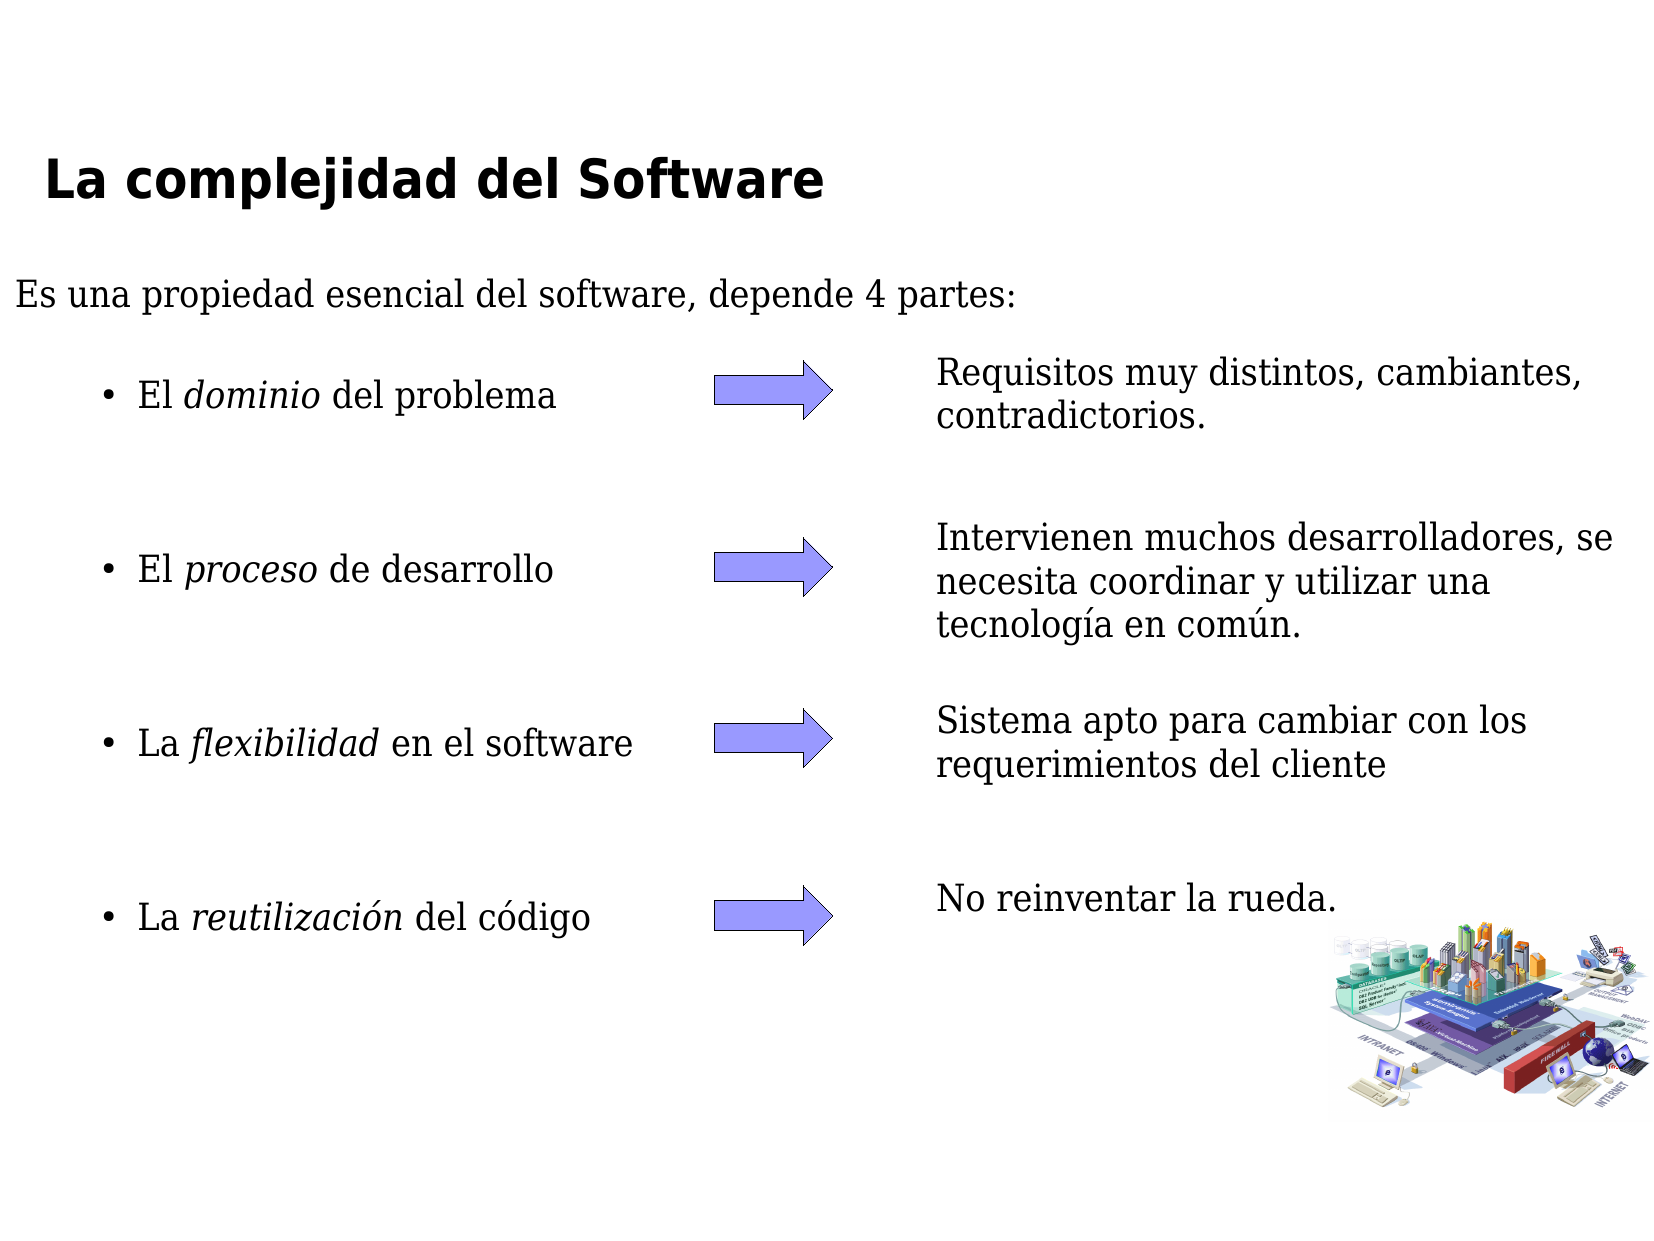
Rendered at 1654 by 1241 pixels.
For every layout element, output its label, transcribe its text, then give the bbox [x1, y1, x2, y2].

text_box [714, 537, 833, 597]
text_box No reinventar la rueda. [921, 868, 1654, 928]
text_box Requisitos muy distintos, cambiantes, contradictorios. [921, 343, 1654, 446]
text_box Es una propiedad esencial del software, depende 4 partes: [0, 265, 1063, 325]
text_box Sistema apto para cambiar con los requerimientos del cliente [921, 691, 1654, 794]
text_box Intervienen muchos desarrolladores, se necesita coordinar y utilizar una tecnología en común. [921, 508, 1654, 654]
text_box La complejidad del Software [29, 140, 1625, 219]
text_box El dominio del problema El proceso de desarrollo La flexibilidad en el software La reutilización del código [16, 366, 1612, 948]
text_box [714, 708, 833, 768]
picture [1328, 928, 1654, 1123]
text_box [714, 360, 833, 420]
text_box [714, 885, 833, 946]
